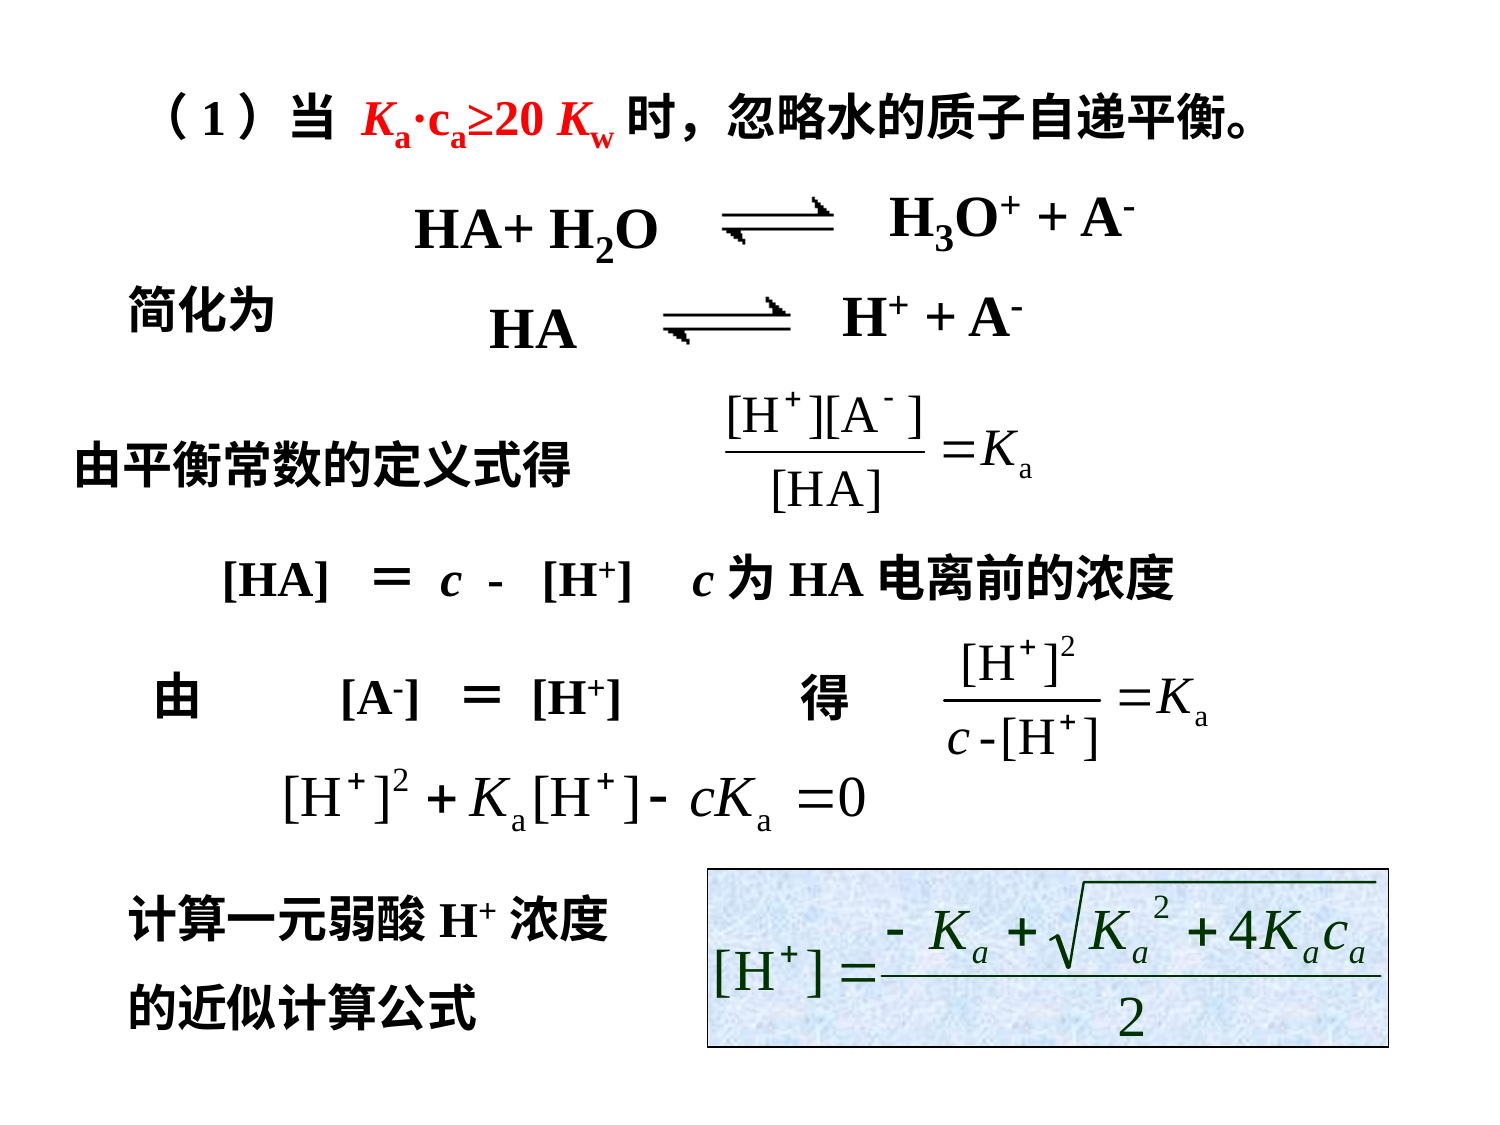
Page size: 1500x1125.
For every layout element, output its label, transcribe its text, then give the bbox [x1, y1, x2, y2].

chart [708, 869, 1388, 1047]
text_box [A-] ＝ [H+] [324, 657, 676, 733]
text_box 计算一元弱酸H+浓度 的近似计算公式 [112, 880, 1338, 1047]
chart [637, 183, 1046, 527]
text_box HA [474, 283, 637, 369]
text_box H+ + A- [812, 270, 1088, 356]
chart [277, 754, 878, 846]
text_box [HA] ＝ c - [H+] [206, 538, 666, 615]
text_box 由平衡常数的定义式得 [57, 426, 621, 502]
text_box HA+ H2O [399, 183, 699, 269]
text_box H3O+ + A- [859, 170, 1251, 256]
text_box 由 [137, 657, 226, 733]
text_box 得 [785, 659, 873, 735]
chart [935, 621, 1220, 775]
text_box c为HA电离前的浓度 [677, 538, 1228, 614]
text_box （1）当 Ka·ca≥20 Kw时，忽略水的质子自递平衡。 [123, 78, 1349, 154]
text_box 简化为 [112, 270, 400, 346]
